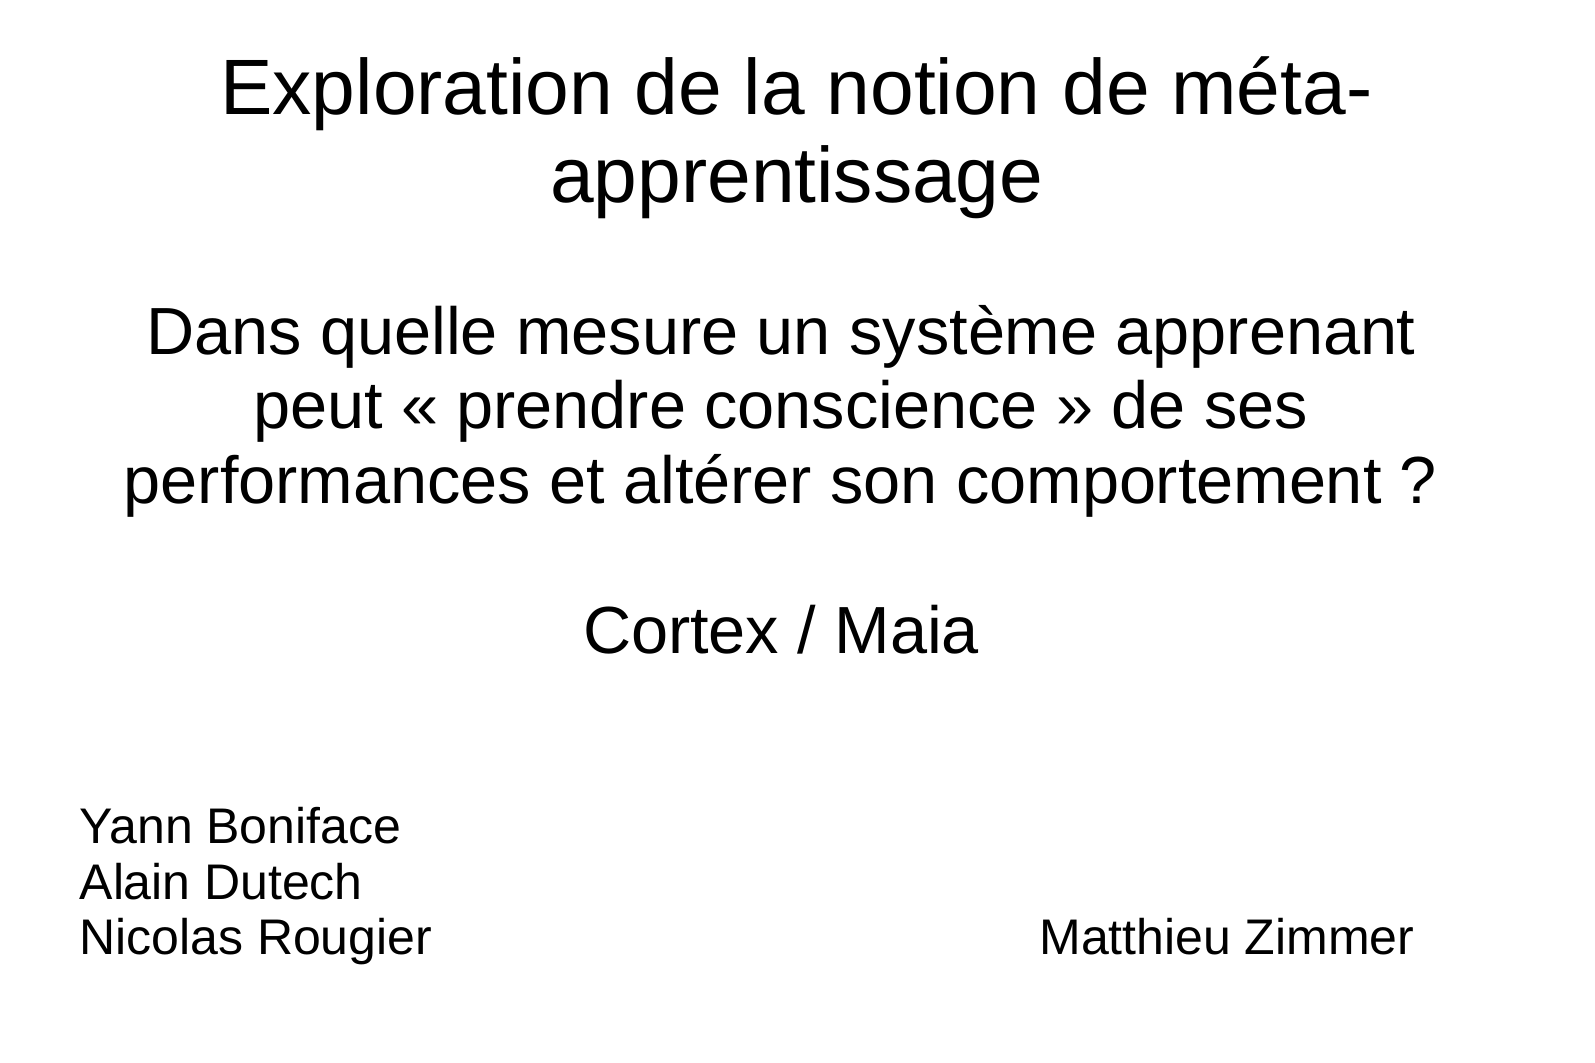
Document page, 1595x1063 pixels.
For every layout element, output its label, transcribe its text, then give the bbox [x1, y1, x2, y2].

title Exploration de la notion de méta-apprentissage [79, 42, 1515, 220]
subtitle Dans quelle mesure un système apprenant peut « prendre conscience » de ses performances et altérer son comportement ? Cortex / Maia Yann Boniface Alain Dutech Nicolas Rougier Matthieu Zimmer [79, 219, 1483, 1040]
